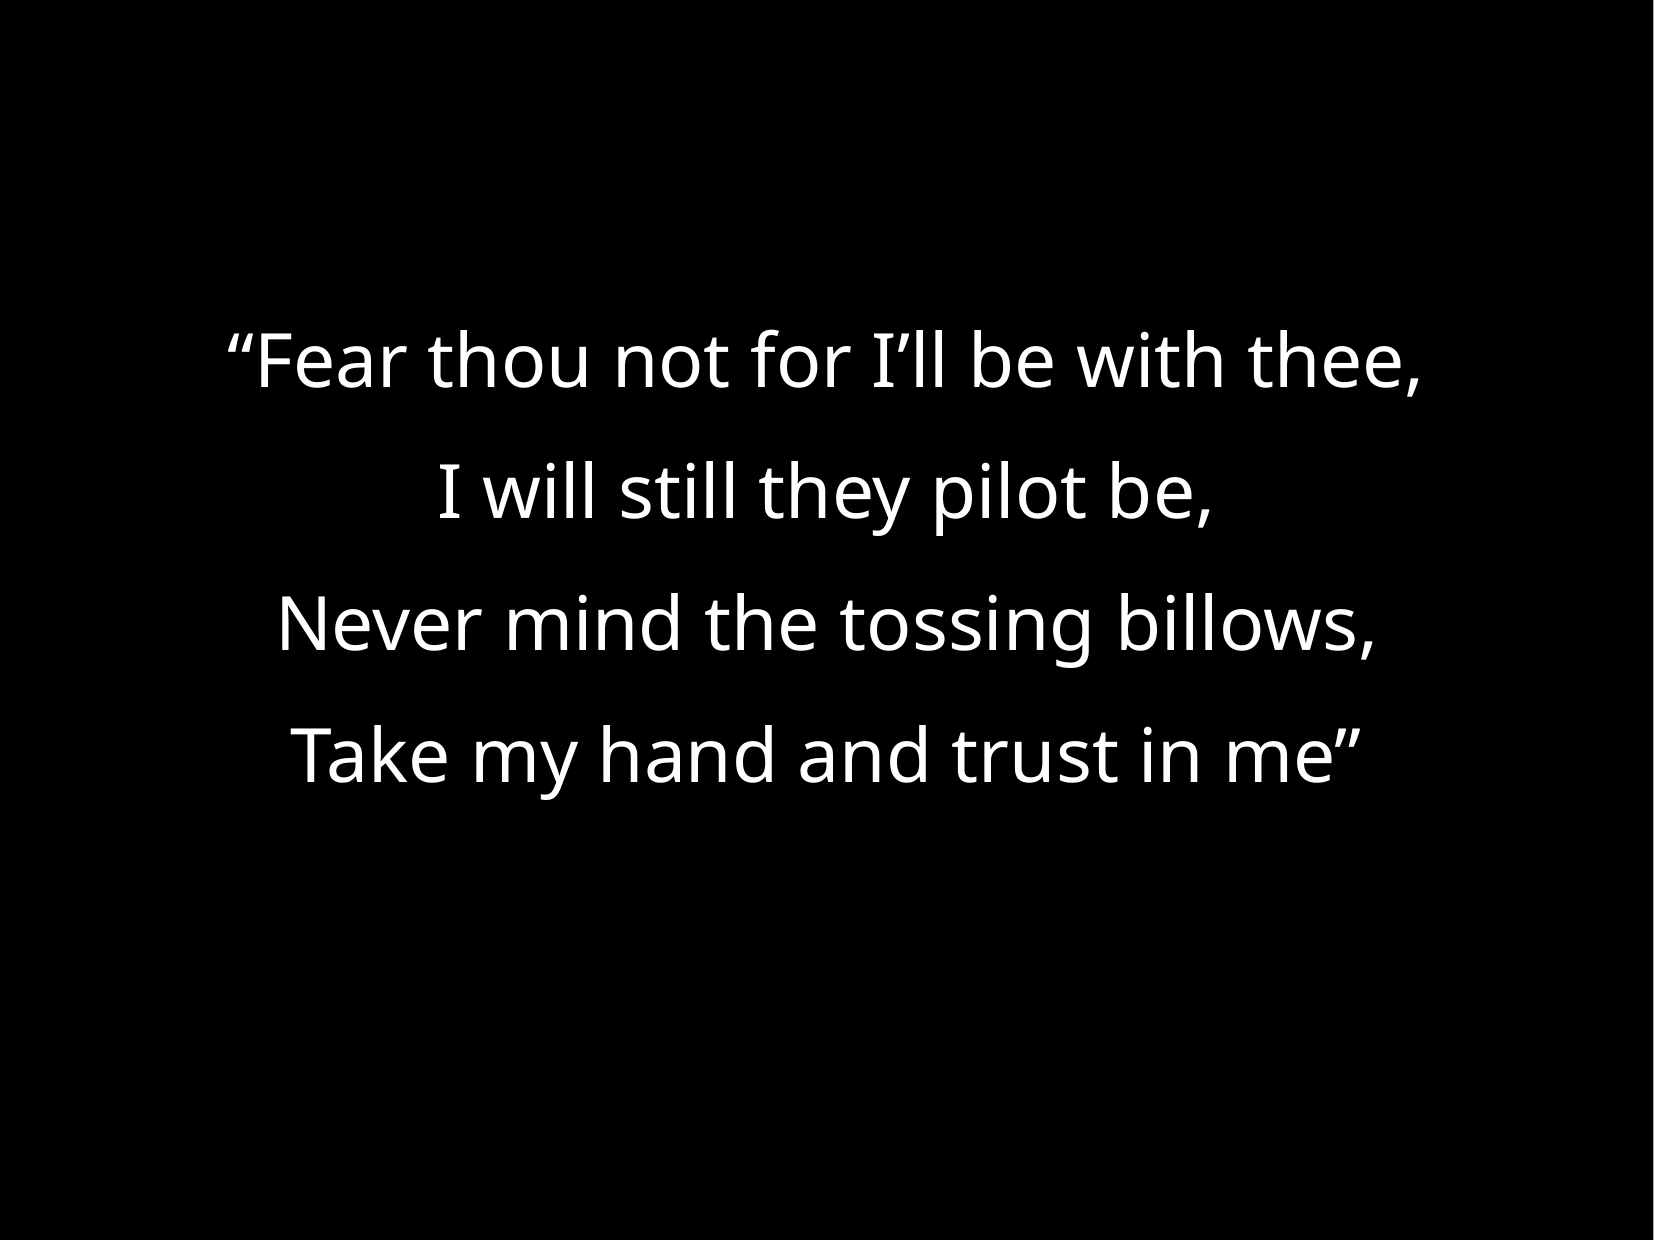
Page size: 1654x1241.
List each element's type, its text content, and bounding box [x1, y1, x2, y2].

list “Fear thou not for I’ll be with thee, I will still they pilot be, Never mind the tossing billows, Take my hand and trust in me” [0, 307, 1654, 1229]
